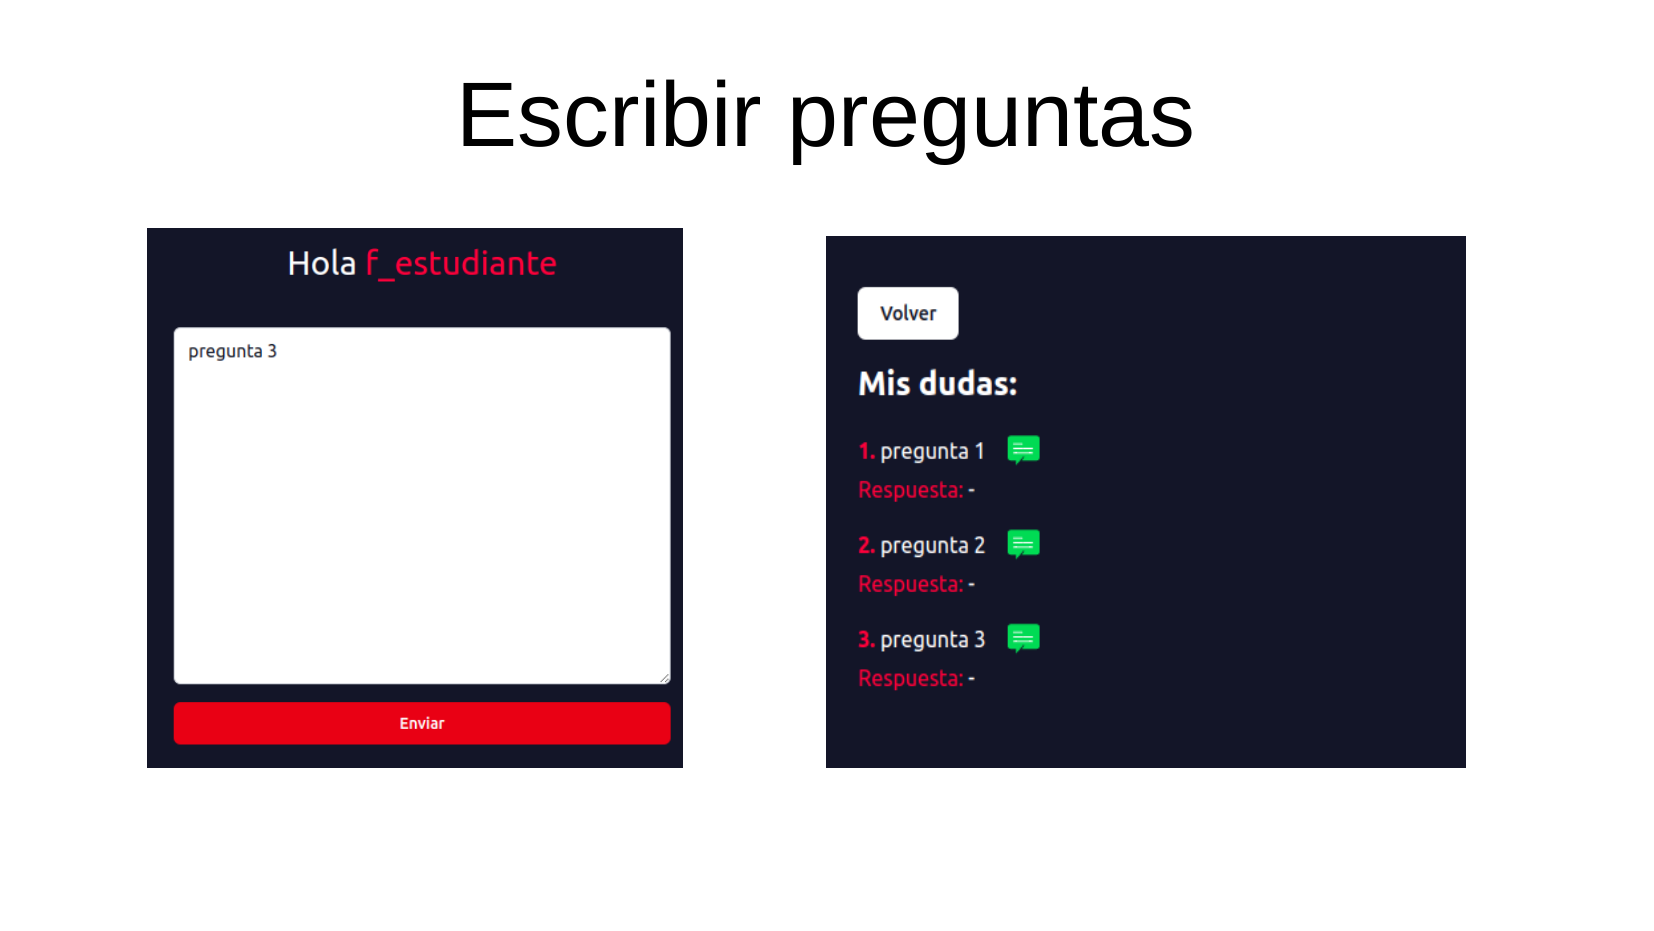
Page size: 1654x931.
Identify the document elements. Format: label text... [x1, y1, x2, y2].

picture [826, 236, 1466, 768]
picture [147, 228, 683, 768]
title Escribir preguntas [82, 37, 1571, 193]
